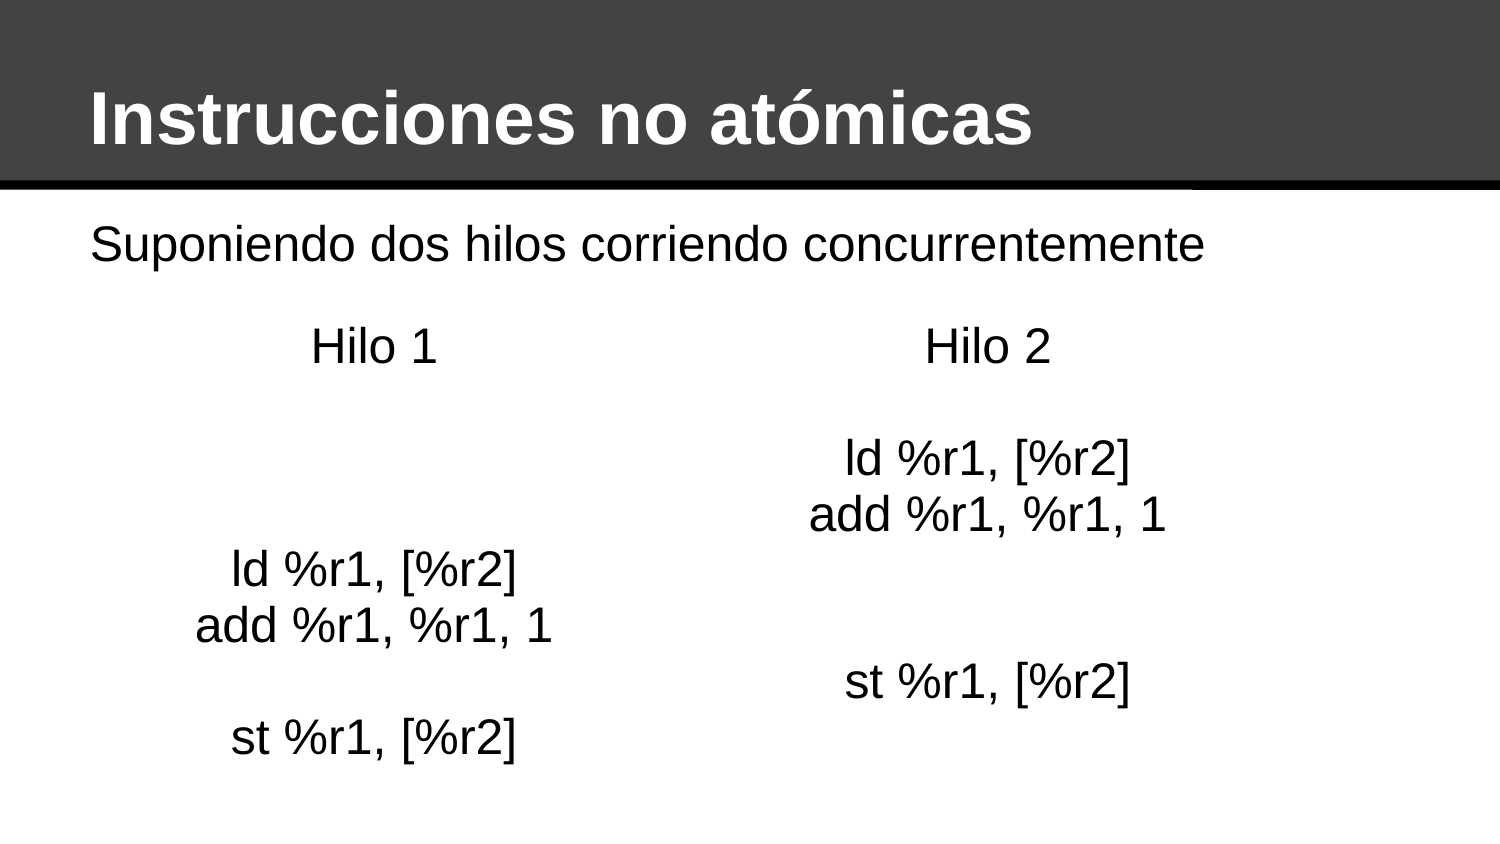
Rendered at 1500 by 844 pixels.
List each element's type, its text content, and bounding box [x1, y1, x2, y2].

text_box Instrucciones no atómicas [74, 33, 1425, 175]
text_box Suponiendo dos hilos corriendo concurrentemente [74, 196, 1425, 808]
text_box Hilo 2 ld %r1, [%r2] add %r1, %r1, 1 st %r1, [%r2] [793, 311, 1183, 717]
text_box Hilo 1 ld %r1, [%r2] add %r1, %r1, 1 st %r1, [%r2] [180, 311, 569, 773]
